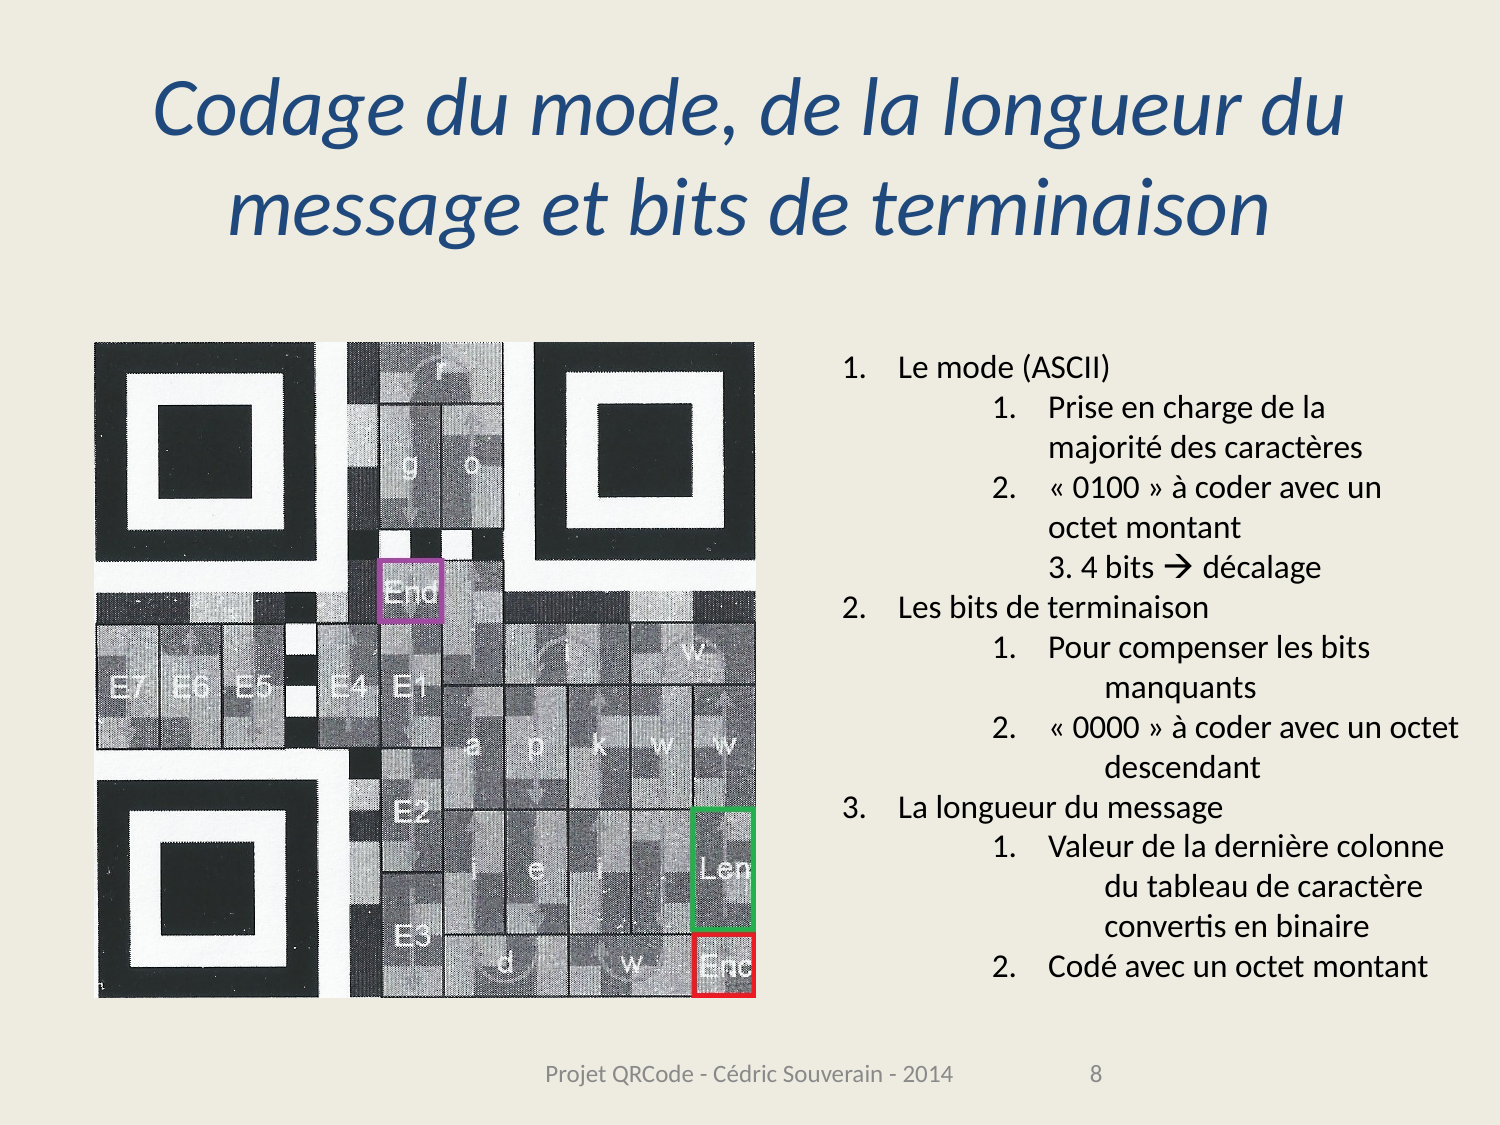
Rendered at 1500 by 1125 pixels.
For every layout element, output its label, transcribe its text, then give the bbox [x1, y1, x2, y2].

title Codage du mode, de la longueur du message et bits de terminaison [75, 45, 1426, 233]
text_box Le mode (ASCII) Prise en charge de la majorité des caractères « 0100 » à coder avec un octet montant 3. 4 bits  décalage Les bits de terminaison Pour compenser les bits manquants « 0000 » à coder avec un octet descendant La longueur du message Valeur de la dernière colonne du tableau de caractère convertis en binaire Codé avec un octet montant [826, 338, 1500, 992]
text_box <number> [1074, 1042, 1426, 1103]
picture [94, 342, 756, 998]
text_box Projet QRCode - Cédric Souverain - 2014 [512, 1042, 988, 1103]
